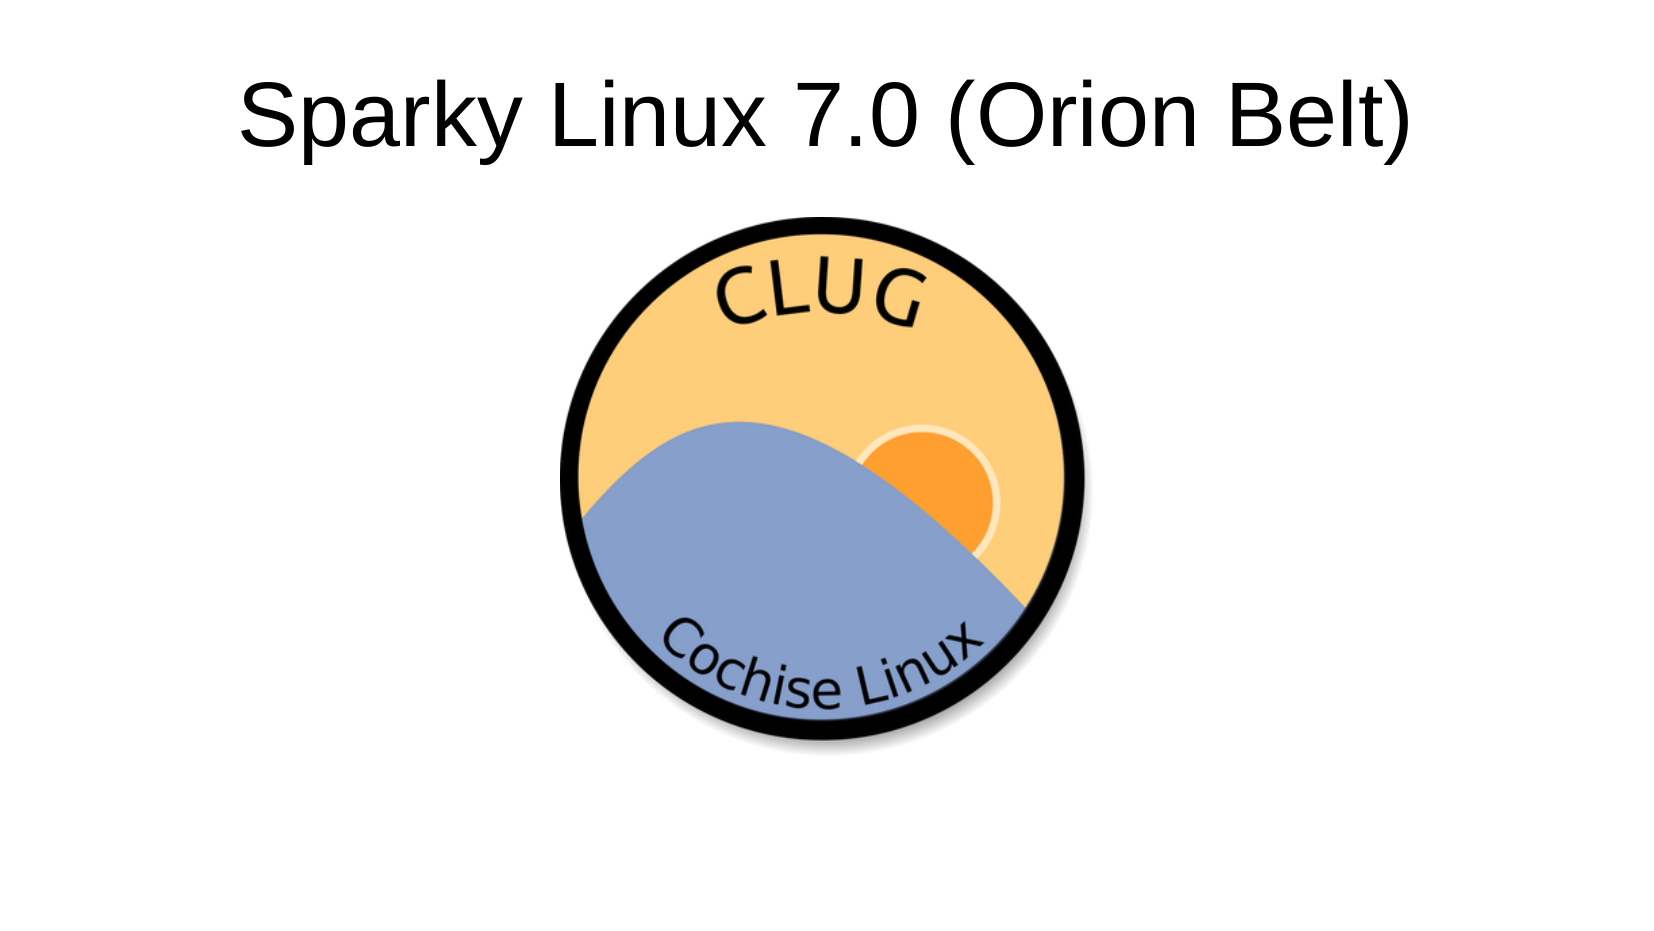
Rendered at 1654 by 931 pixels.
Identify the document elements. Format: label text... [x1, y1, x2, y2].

text_box [82, 217, 1571, 758]
title Sparky Linux 7.0 (Orion Belt) [82, 37, 1571, 193]
